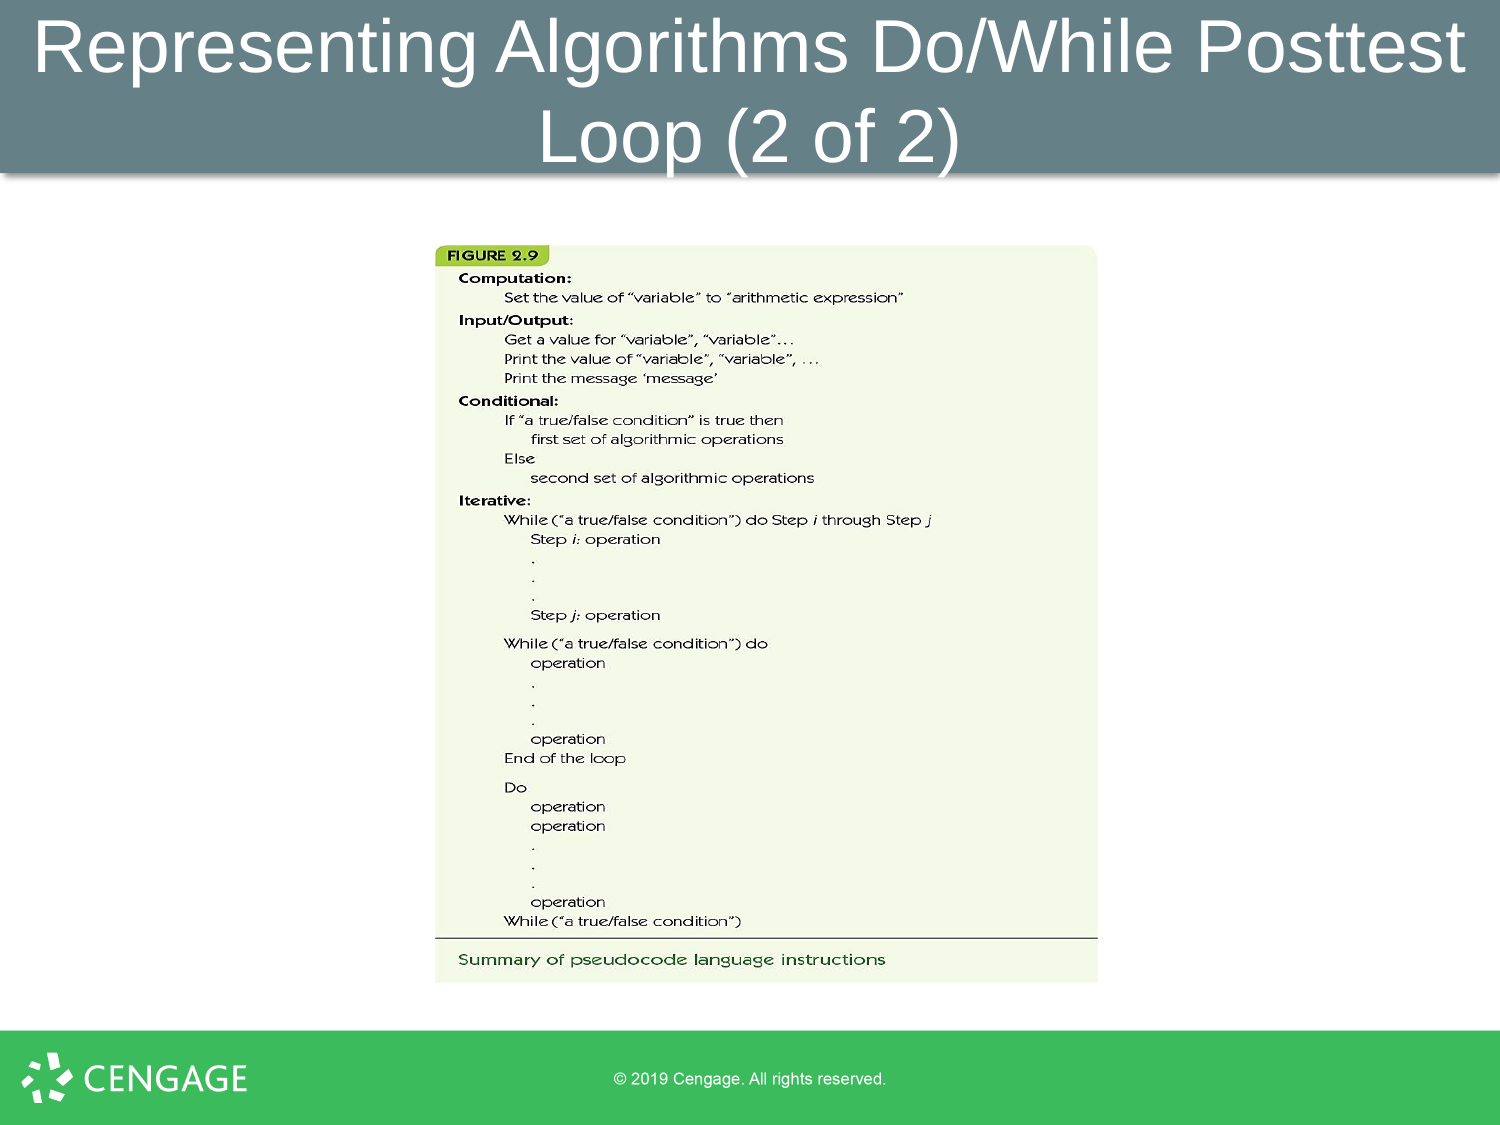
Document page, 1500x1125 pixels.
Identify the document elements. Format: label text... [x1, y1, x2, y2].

picture [0, 174, 1500, 1125]
title Representing Algorithms Do/While Posttest Loop (2 of 2) [0, 0, 1500, 174]
